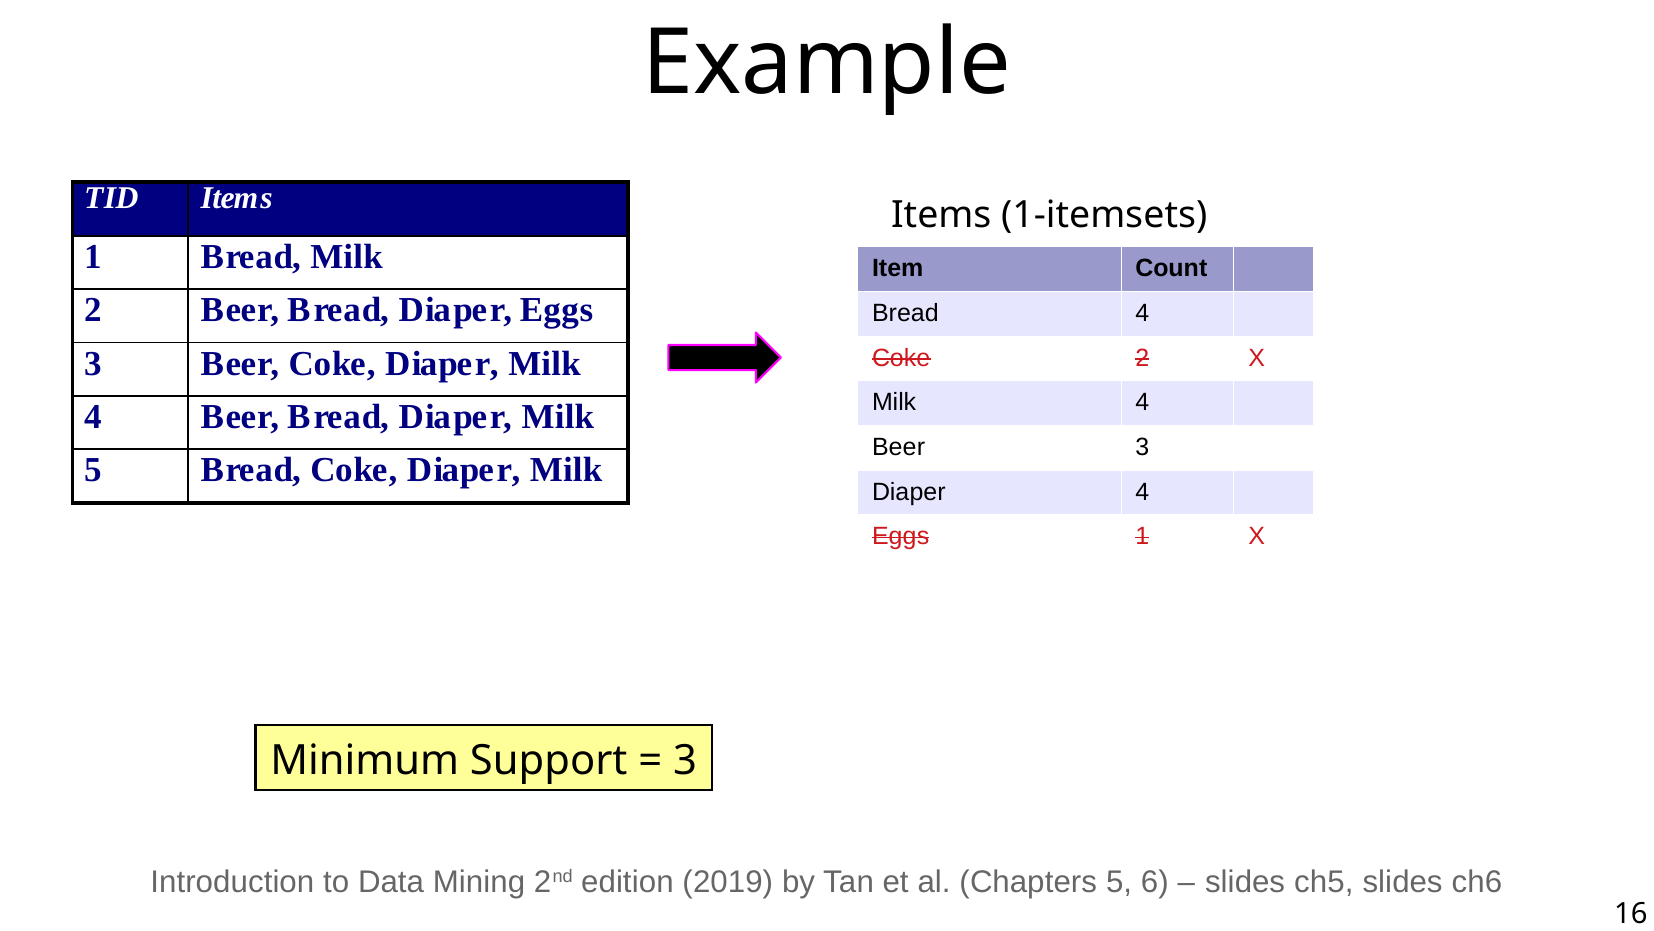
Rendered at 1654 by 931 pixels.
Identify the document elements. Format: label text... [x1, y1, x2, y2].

text_box Introduction to Data Mining 2nd edition (2019) by Tan et al. (Chapters 5, 6) – slides ch5, slides ch6 [7, 857, 1646, 916]
table_cell X [1234, 337, 1313, 380]
text_box Items (1-itemsets) [876, 182, 1223, 243]
table_header Count [1122, 247, 1233, 291]
table_cell 4 [1122, 381, 1233, 425]
table_cell Coke [858, 337, 1121, 380]
text_box Minimum Support = 3 [255, 725, 712, 790]
table_cell [1234, 471, 1313, 514]
table_cell Eggs [858, 515, 1121, 558]
title Example [82, 1, 1571, 115]
table_cell Beer [858, 426, 1121, 470]
picture [55, 180, 642, 533]
table_header [1234, 247, 1313, 291]
table_cell 1 [1122, 515, 1233, 558]
table_cell [1234, 381, 1313, 425]
table_cell 4 [1122, 292, 1233, 336]
table_cell 4 [1122, 471, 1233, 514]
table_cell 2 [1122, 337, 1233, 380]
table_cell [1234, 426, 1313, 470]
table_cell Diaper [858, 471, 1121, 514]
table_cell 3 [1122, 426, 1233, 470]
table_cell Bread [858, 292, 1121, 336]
table_cell X [1234, 515, 1313, 558]
table_cell Milk [858, 381, 1121, 425]
table_header Item [858, 247, 1121, 291]
table_cell [1234, 292, 1313, 336]
text_box [668, 332, 781, 383]
